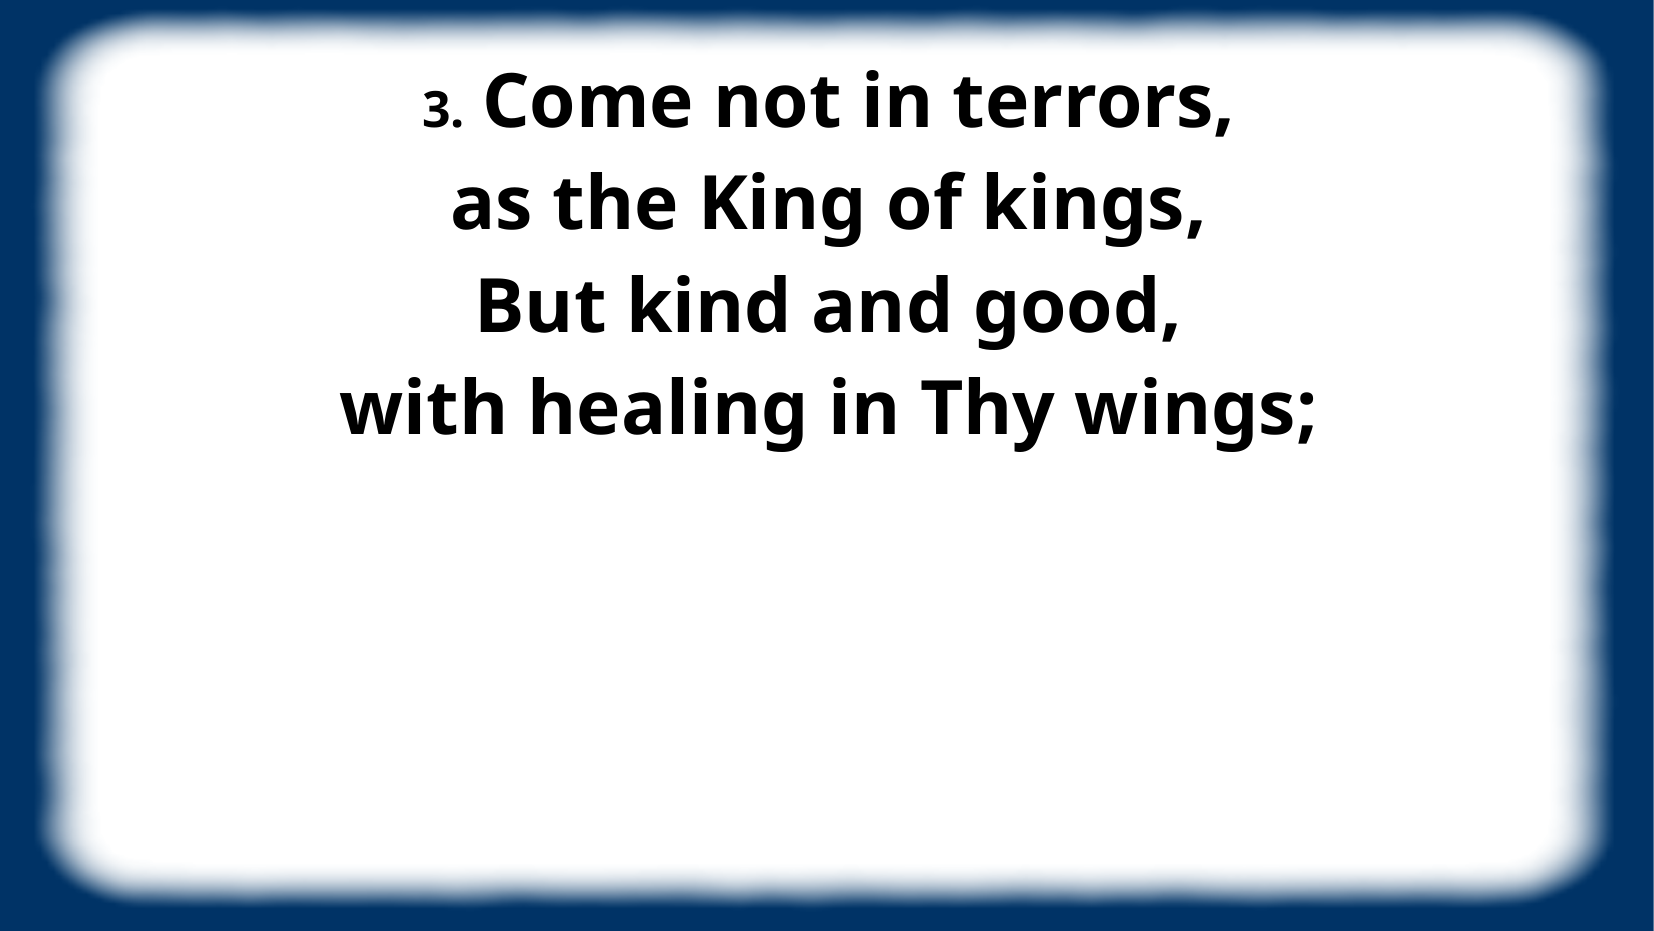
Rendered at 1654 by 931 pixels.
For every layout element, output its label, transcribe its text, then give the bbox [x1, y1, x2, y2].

text_box 3. Come not in terrors, as the King of kings, But kind and good, with healing in Thy wings; [78, 39, 1579, 460]
picture [0, 0, 1654, 931]
